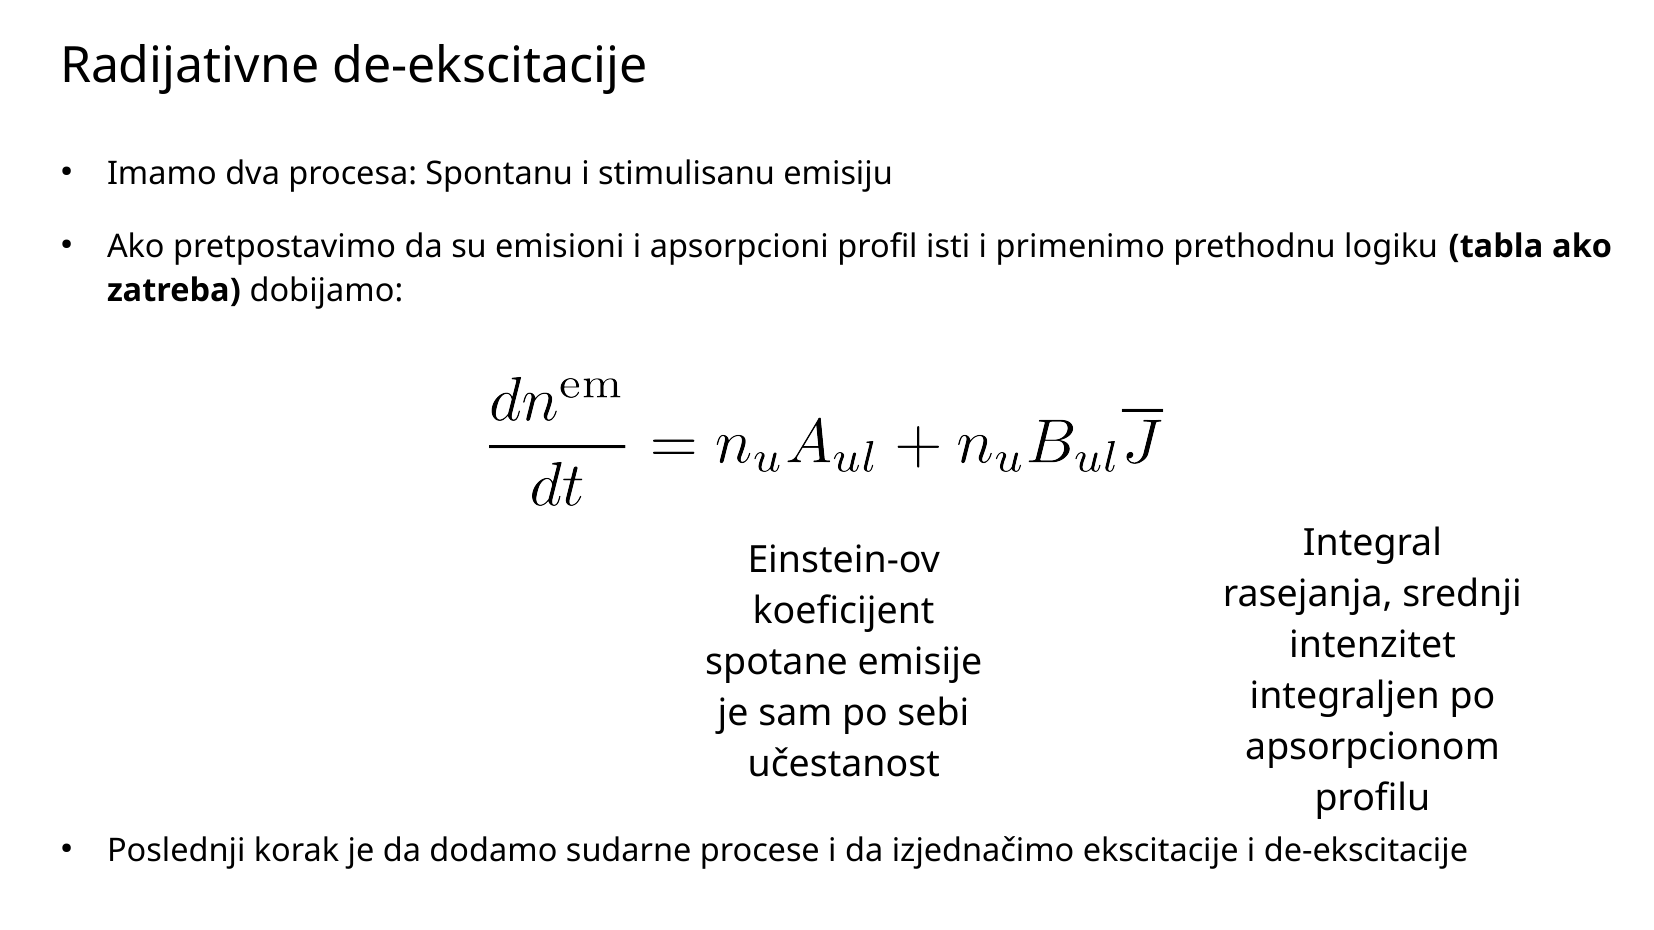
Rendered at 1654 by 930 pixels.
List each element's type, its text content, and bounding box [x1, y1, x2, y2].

title Radijativne de-ekscitacije [59, 13, 1648, 113]
text_box Integral rasejanja, srednji intenzitet integraljen po apsorpcionom profilu [1203, 507, 1542, 750]
picture [489, 376, 1164, 506]
list Imamo dva procesa: Spontanu i stimulisanu emisiju Ako pretpostavimo da su emisioni i apsorpcioni profil isti i primenimo prethodnu logiku (tabla ako zatreba) dobijamo: Poslednji korak je da dodamo sudarne procese i da izjednačimo ekscitacije i de-ekscitacije [45, 149, 1635, 880]
text_box Einstein-ov koeficijent spotane emisije je sam po sebi učestanost [675, 525, 1013, 767]
